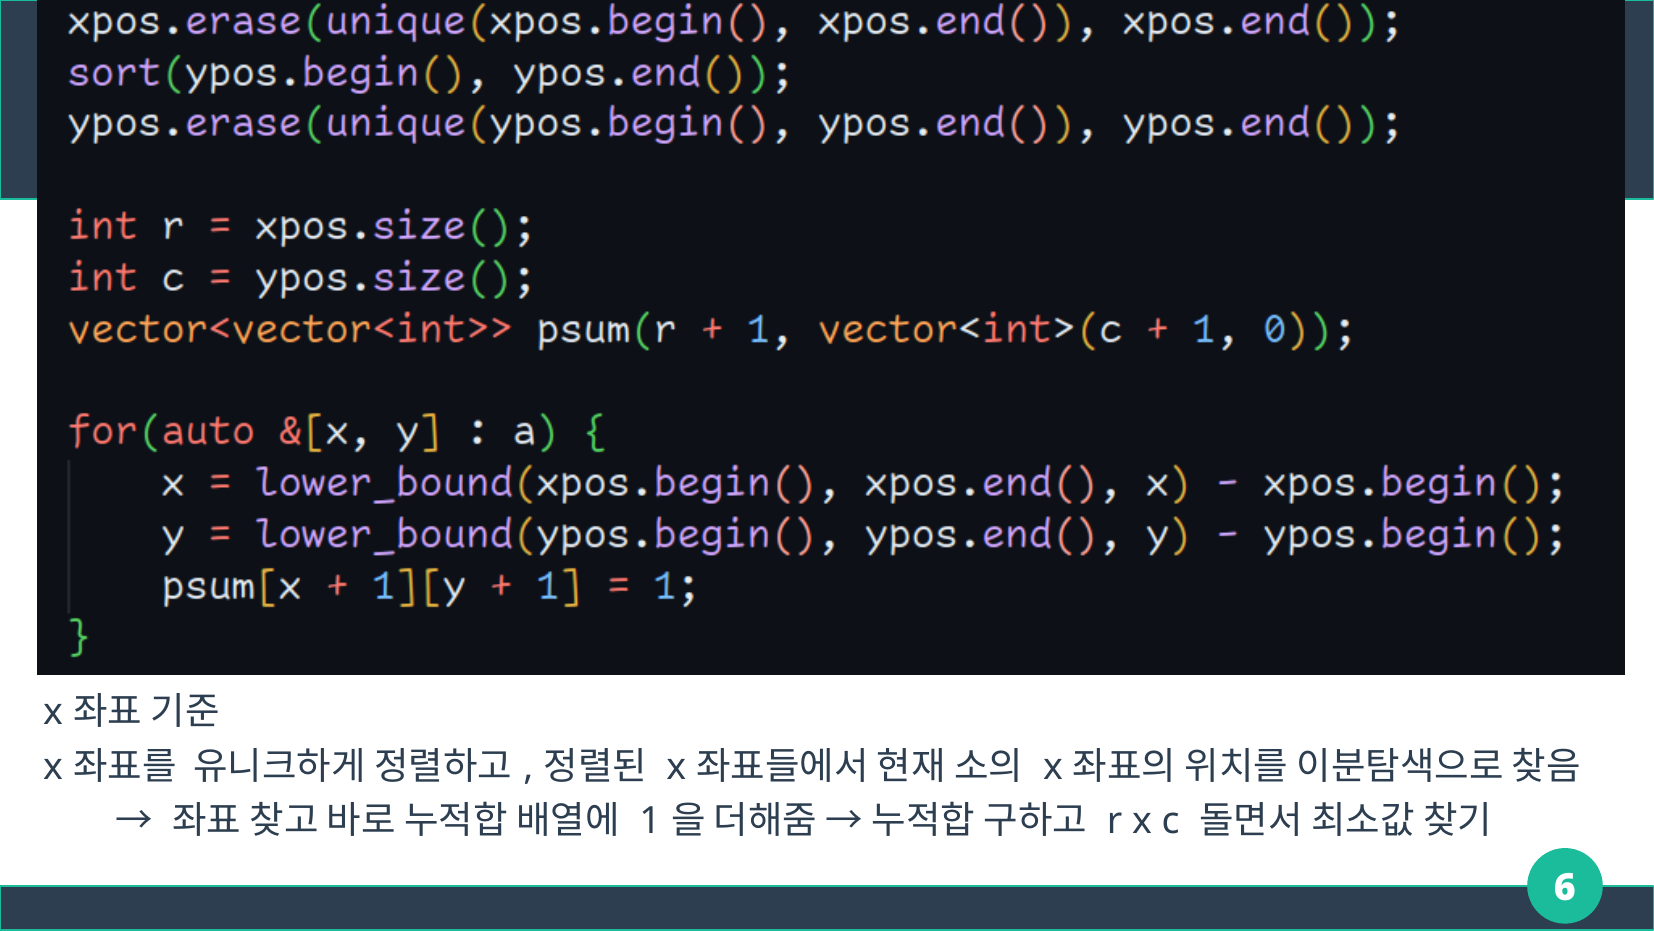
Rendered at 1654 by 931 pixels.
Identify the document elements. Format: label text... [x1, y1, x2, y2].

picture [37, 0, 1625, 676]
text_box x좌표 기준 x좌표를 유니크하게 정렬하고,정렬된 x좌표들에서 현재 소의 x좌표의 위치를 이분탐색으로 찾음 → 좌표 찾고 바로 누적합 배열에 1을 더해줌 → 누적합 구하고 r x c 돌면서 최소값 찾기 [28, 673, 1596, 853]
